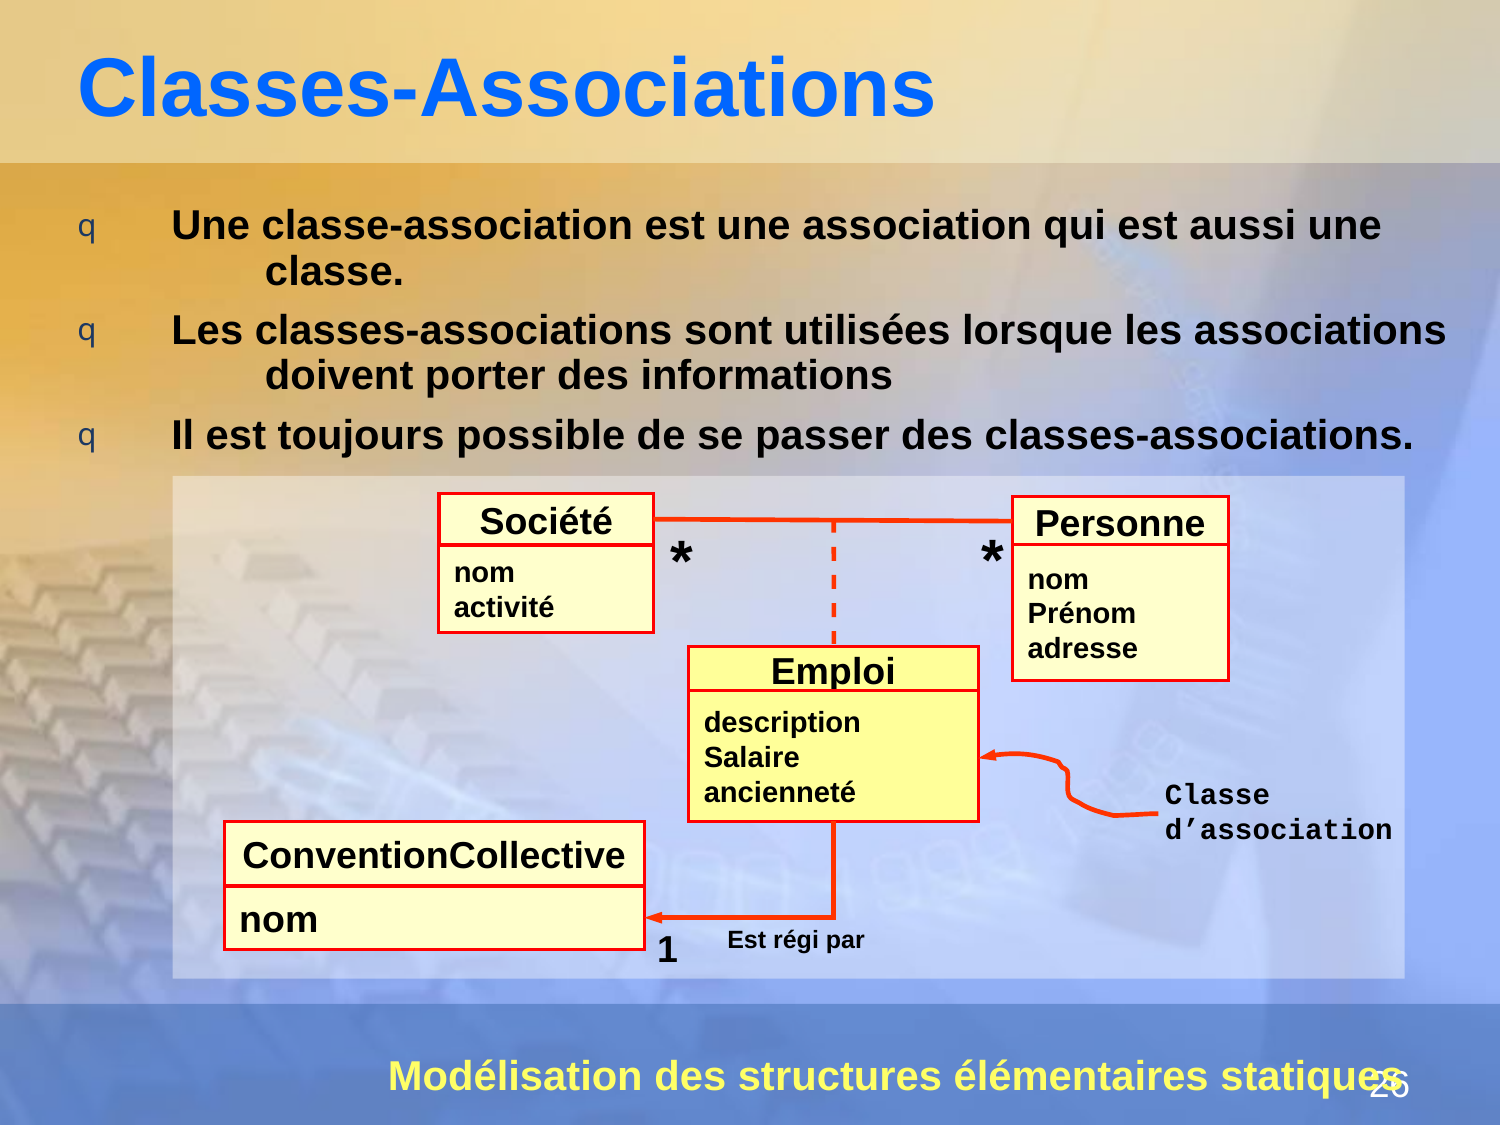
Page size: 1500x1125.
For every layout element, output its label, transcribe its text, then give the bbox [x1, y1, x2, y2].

text_box nom [224, 886, 644, 950]
text_box Classe d’association [1150, 775, 1463, 882]
text_box Emploi [689, 647, 978, 691]
text_box ConventionCollective [224, 822, 644, 885]
text_box Société [439, 494, 653, 545]
text_box Modélisation des structures élémentaires statiques [388, 1049, 1404, 1099]
text_box * [655, 515, 697, 601]
text_box nom Prénom adresse [1013, 544, 1229, 680]
text_box [173, 476, 1405, 979]
list Une classe-association est une association qui est aussi une classe. Les classes-associations sont utilisées lorsque les associations doivent porter des informations Il est toujours possible de se passer des classes-associations. [62, 196, 1470, 467]
text_box Est régi par [712, 915, 933, 961]
text_box * [966, 515, 1003, 601]
title Classes-Associations [62, 37, 1469, 143]
text_box description Salaire ancienneté [689, 691, 978, 821]
text_box 1 [642, 917, 684, 978]
text_box Personne [1012, 497, 1228, 546]
text_box nom activité [439, 545, 653, 632]
